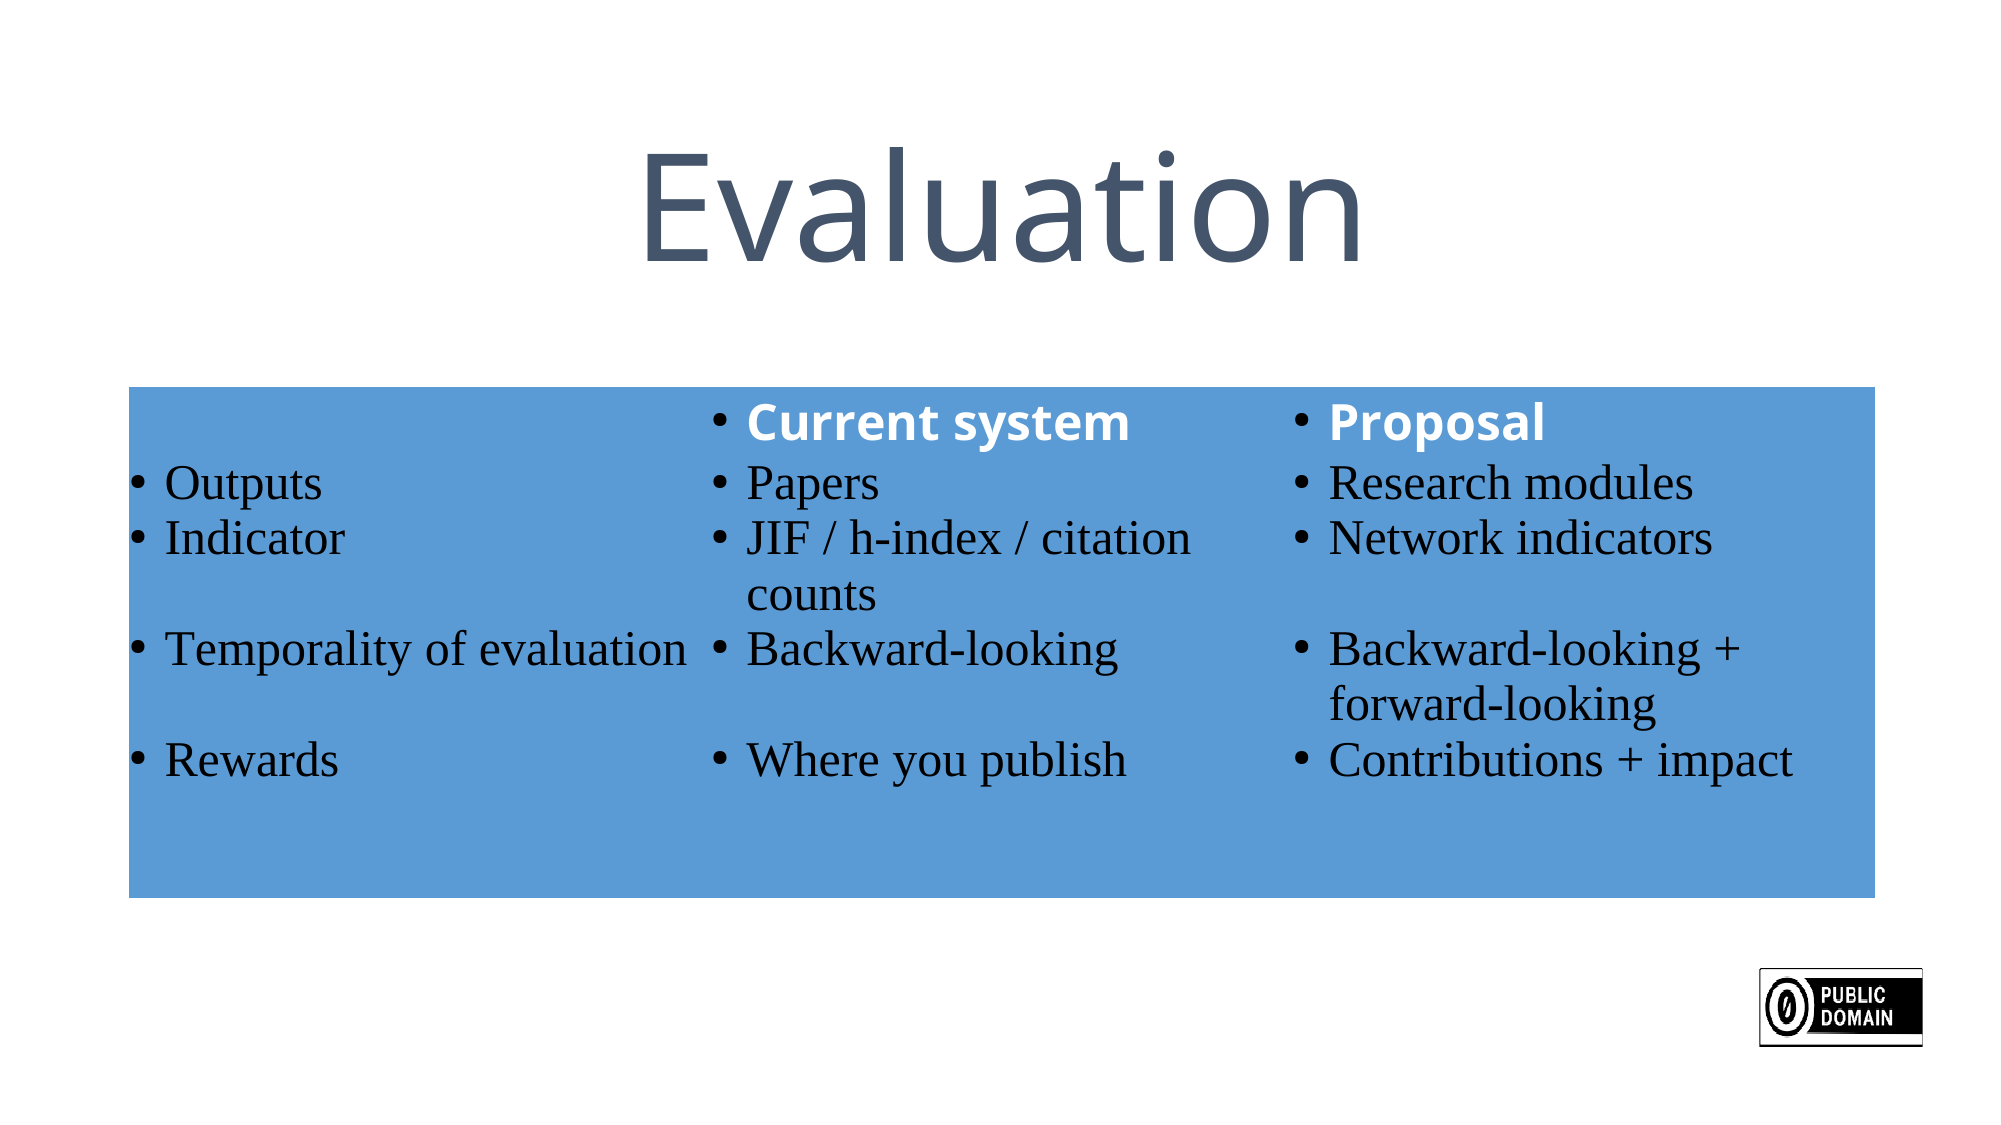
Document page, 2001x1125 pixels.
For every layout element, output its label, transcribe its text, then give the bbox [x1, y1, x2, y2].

table_cell [1293, 842, 1875, 898]
text_box Evaluation [230, 69, 1774, 300]
table_cell Outputs [129, 455, 711, 510]
table_header [129, 387, 711, 455]
table_cell [1293, 787, 1875, 842]
text_box [1759, 969, 1923, 1047]
table_cell Papers [711, 455, 1293, 510]
table_cell Contributions + impact [1293, 732, 1875, 787]
table_cell Outputs [247, 478, 258, 498]
table_cell Research modules [1293, 455, 1875, 510]
table_cell Temporality of evaluation [129, 621, 711, 732]
table_cell [711, 787, 1293, 842]
table_cell Backward-looking [711, 621, 1293, 732]
table_header Proposal [1293, 387, 1875, 455]
table_cell Backward-looking + forward-looking [1293, 621, 1875, 732]
table_cell Rewards [129, 732, 711, 787]
table_cell Indicator [129, 510, 711, 621]
table_cell Papers [804, 478, 815, 498]
table_cell Network indicators [1293, 510, 1875, 621]
table_cell JIF / h-index / citation counts [711, 510, 1293, 621]
table_header Current system [711, 387, 1293, 455]
table_cell [129, 842, 711, 898]
table_cell Where you publish [711, 732, 1293, 787]
table_cell [711, 842, 1293, 898]
table_cell [129, 787, 711, 842]
